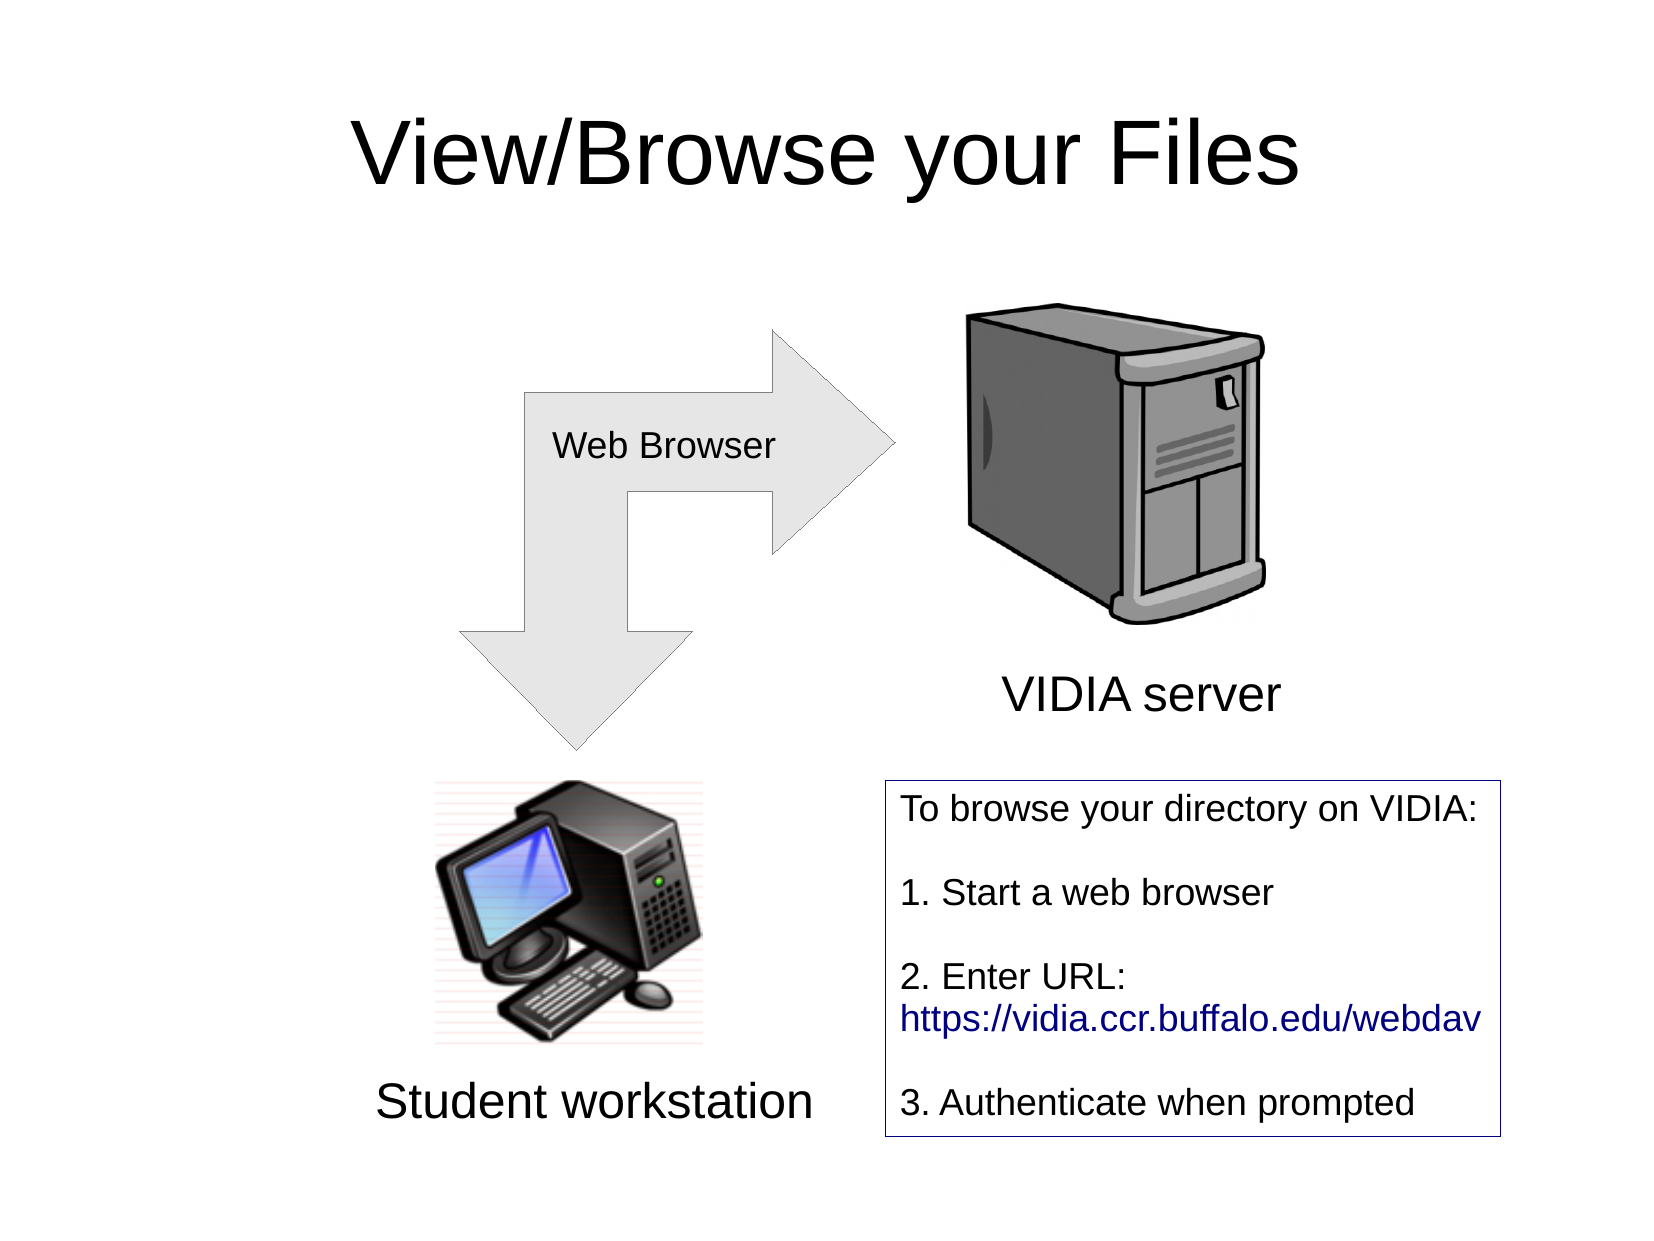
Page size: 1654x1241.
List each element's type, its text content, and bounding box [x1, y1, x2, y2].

picture [965, 303, 1266, 625]
title View/Browse your Files [82, 49, 1571, 257]
text_box To browse your directory on VIDIA: 1. Start a web browser 2. Enter URL: https://vidia.ccr.buffalo.edu/webdav 3. Authenticate when prompted [885, 780, 1501, 1137]
text_box [459, 329, 896, 751]
text_box Web Browser [537, 416, 791, 474]
text_box Student workstation [360, 1065, 830, 1137]
picture [435, 780, 703, 1047]
text_box VIDIA server [986, 658, 1297, 729]
